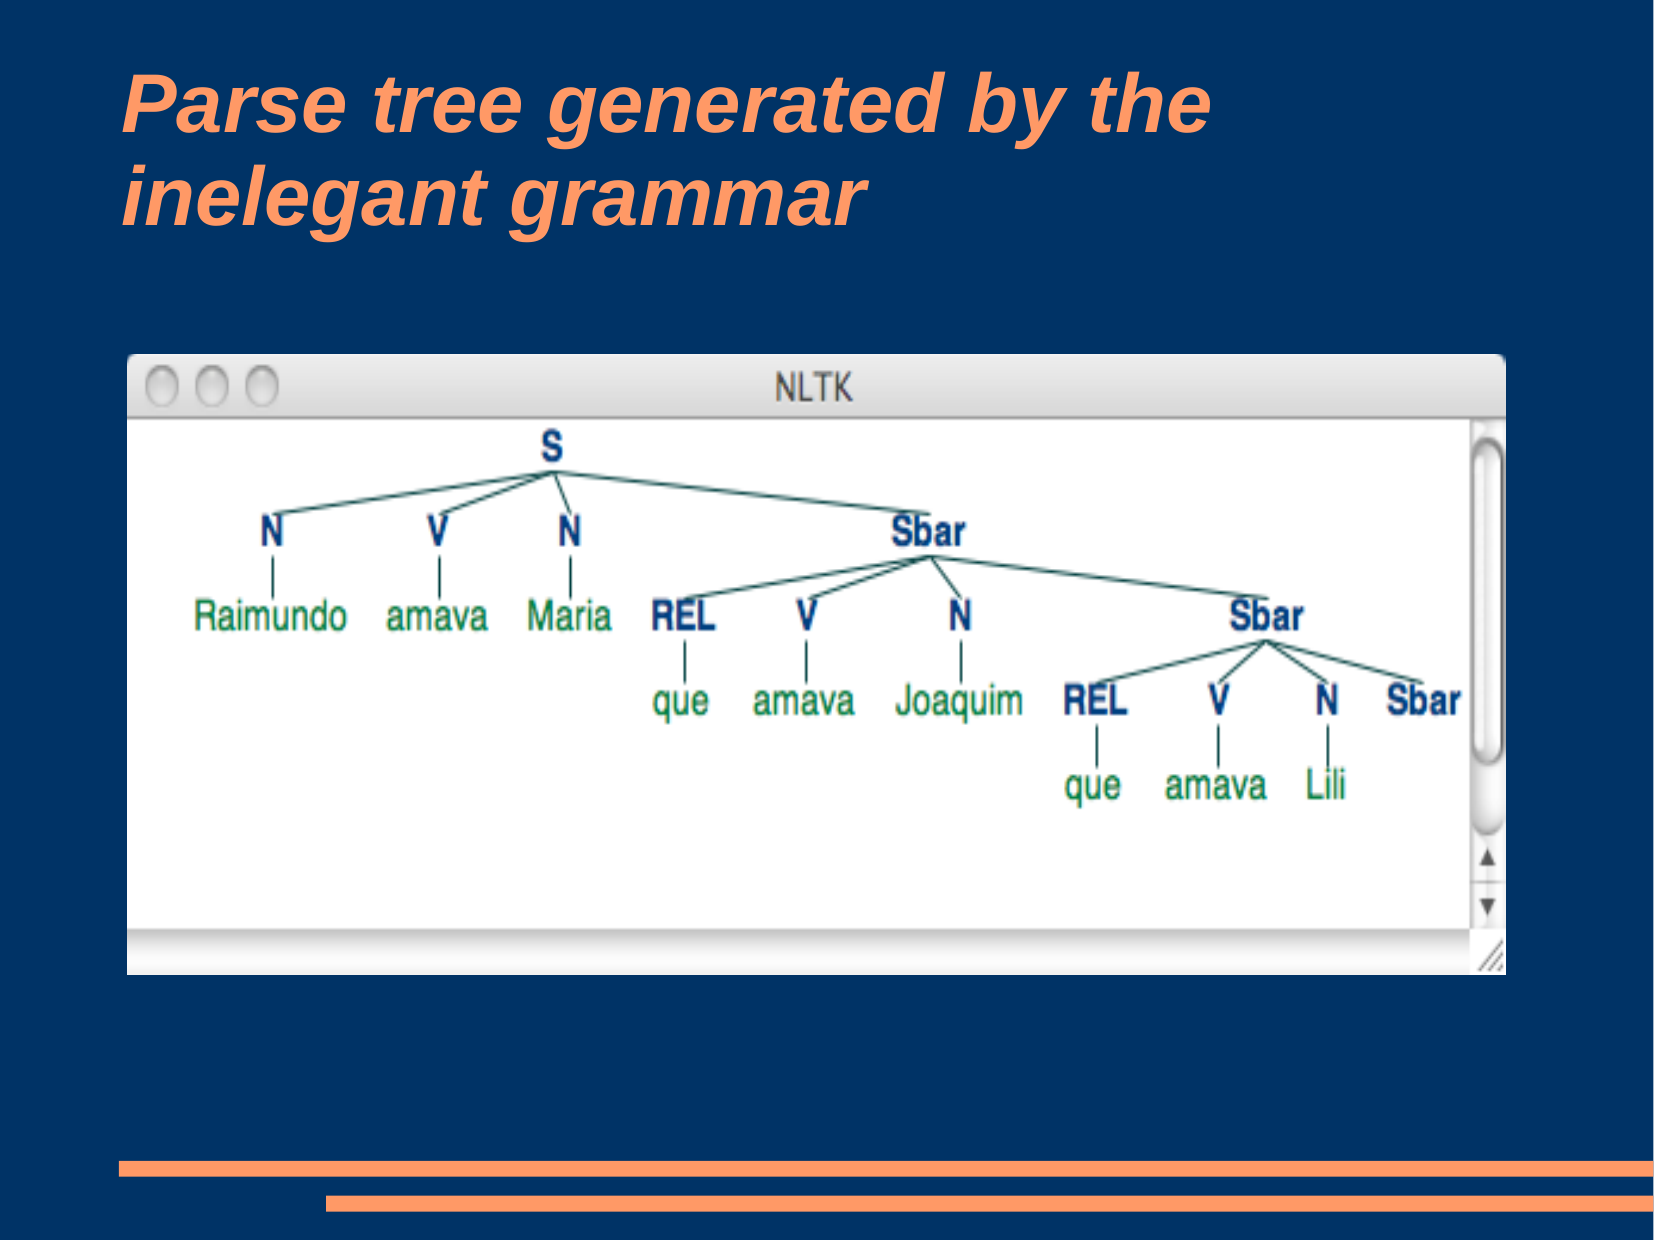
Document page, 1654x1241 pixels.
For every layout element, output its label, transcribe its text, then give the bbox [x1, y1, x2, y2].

title Parse tree generated by the inelegant grammar [121, 46, 1534, 254]
picture [127, 354, 1506, 975]
subtitle [121, 322, 1561, 1132]
